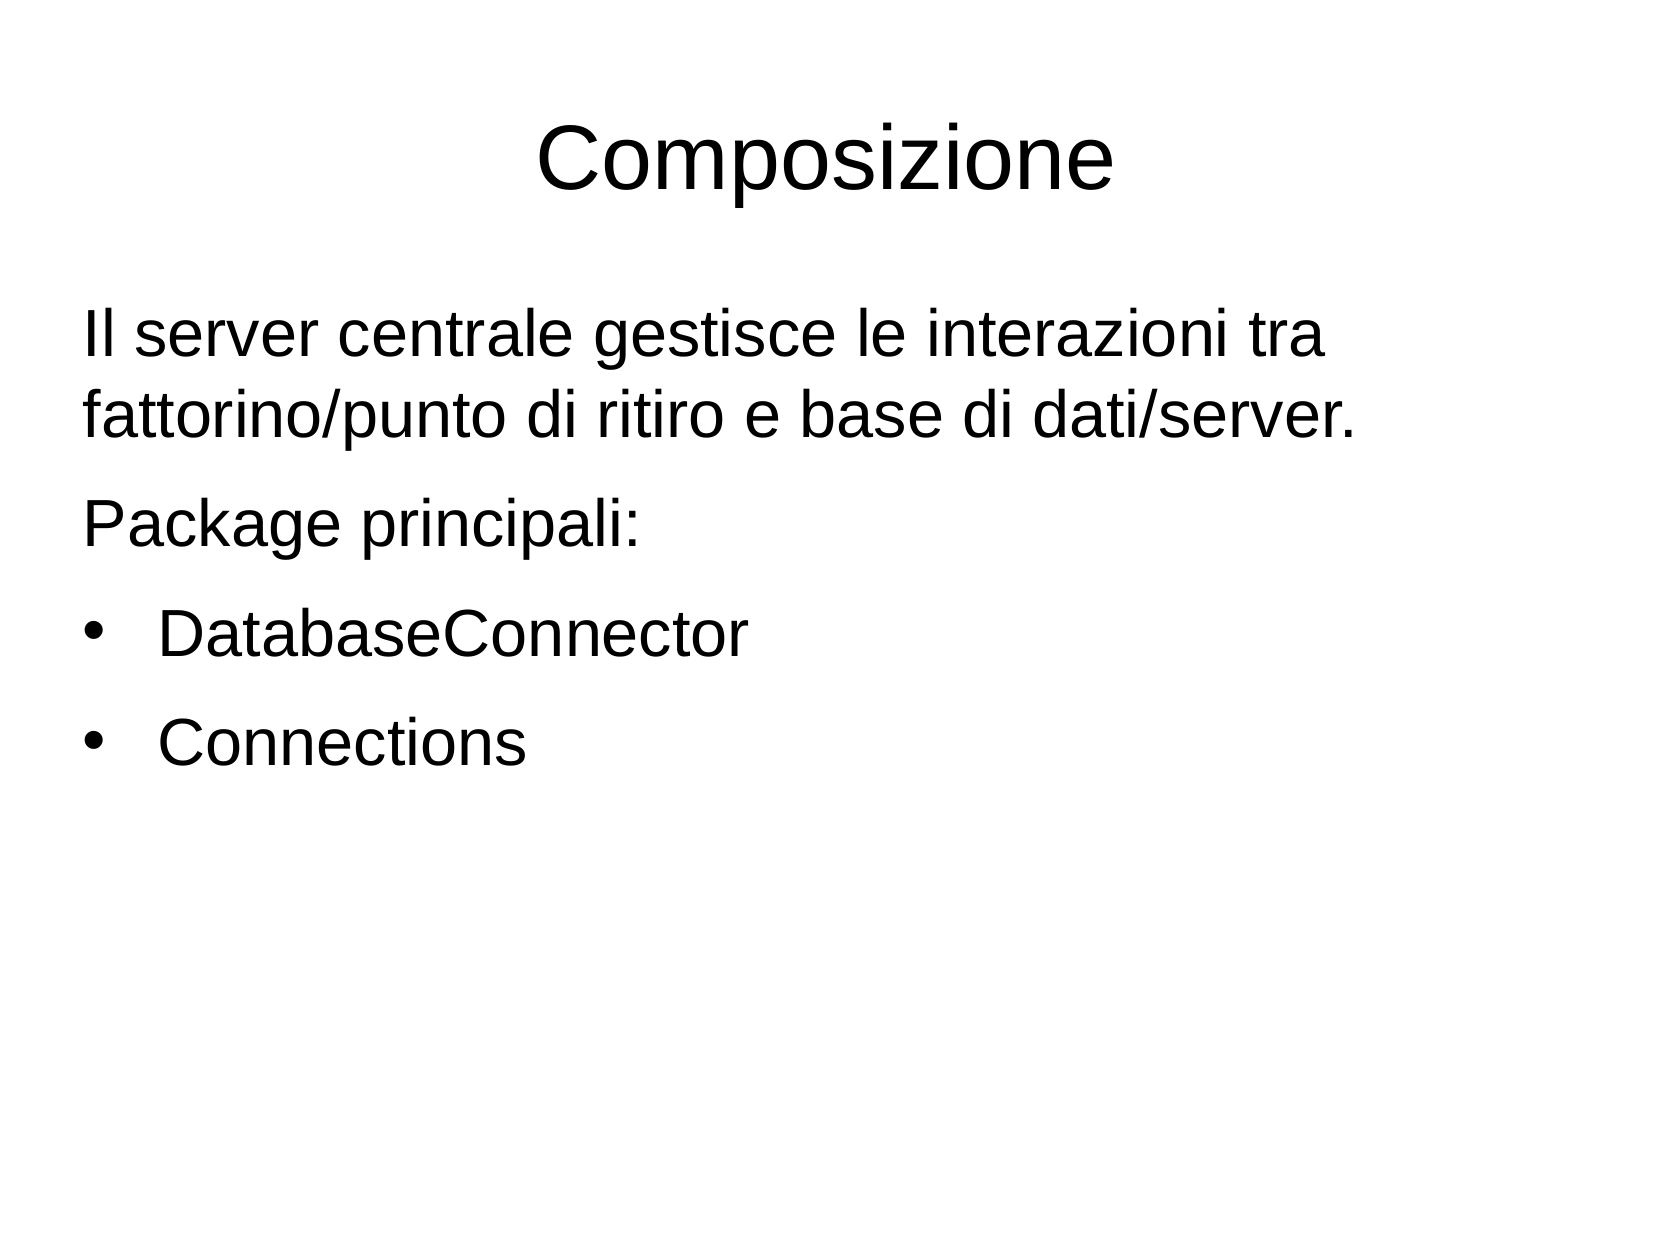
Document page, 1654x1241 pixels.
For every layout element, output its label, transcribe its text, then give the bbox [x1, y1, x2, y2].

title Composizione [82, 49, 1571, 257]
list Il server centrale gestisce le interazioni tra fattorino/punto di ritiro e base di dati/server. Package principali: DatabaseConnector Connections [82, 290, 1571, 1010]
